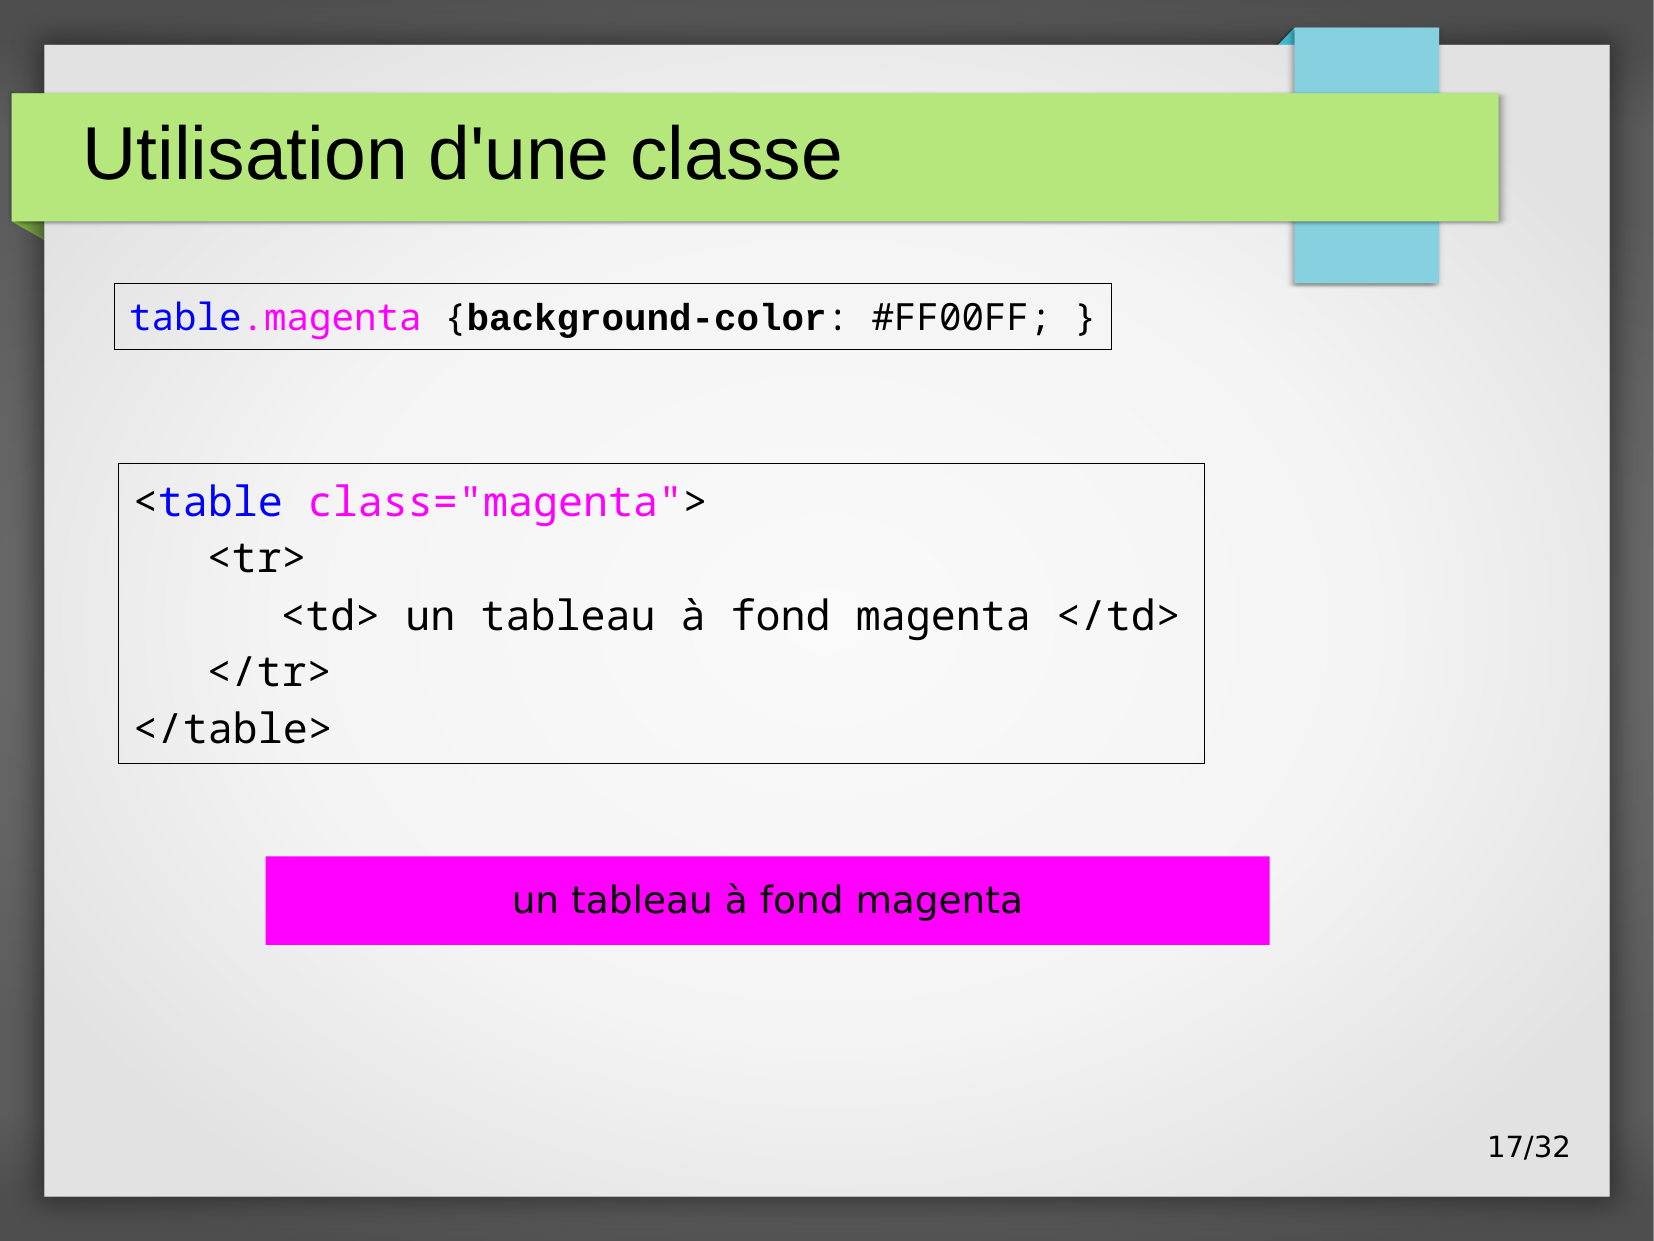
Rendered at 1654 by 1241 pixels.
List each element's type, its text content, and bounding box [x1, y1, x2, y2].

title Utilisation d'une classe [82, 94, 1264, 213]
text_box table.magenta {background-color: #FF00FF; } [114, 283, 1112, 345]
picture [0, 0, 1654, 1241]
text_box un tableau à fond magenta [265, 856, 1270, 945]
text_box <table class="magenta"> <tr> <td> un tableau à fond magenta </td> </tr> </table> [118, 463, 1205, 722]
